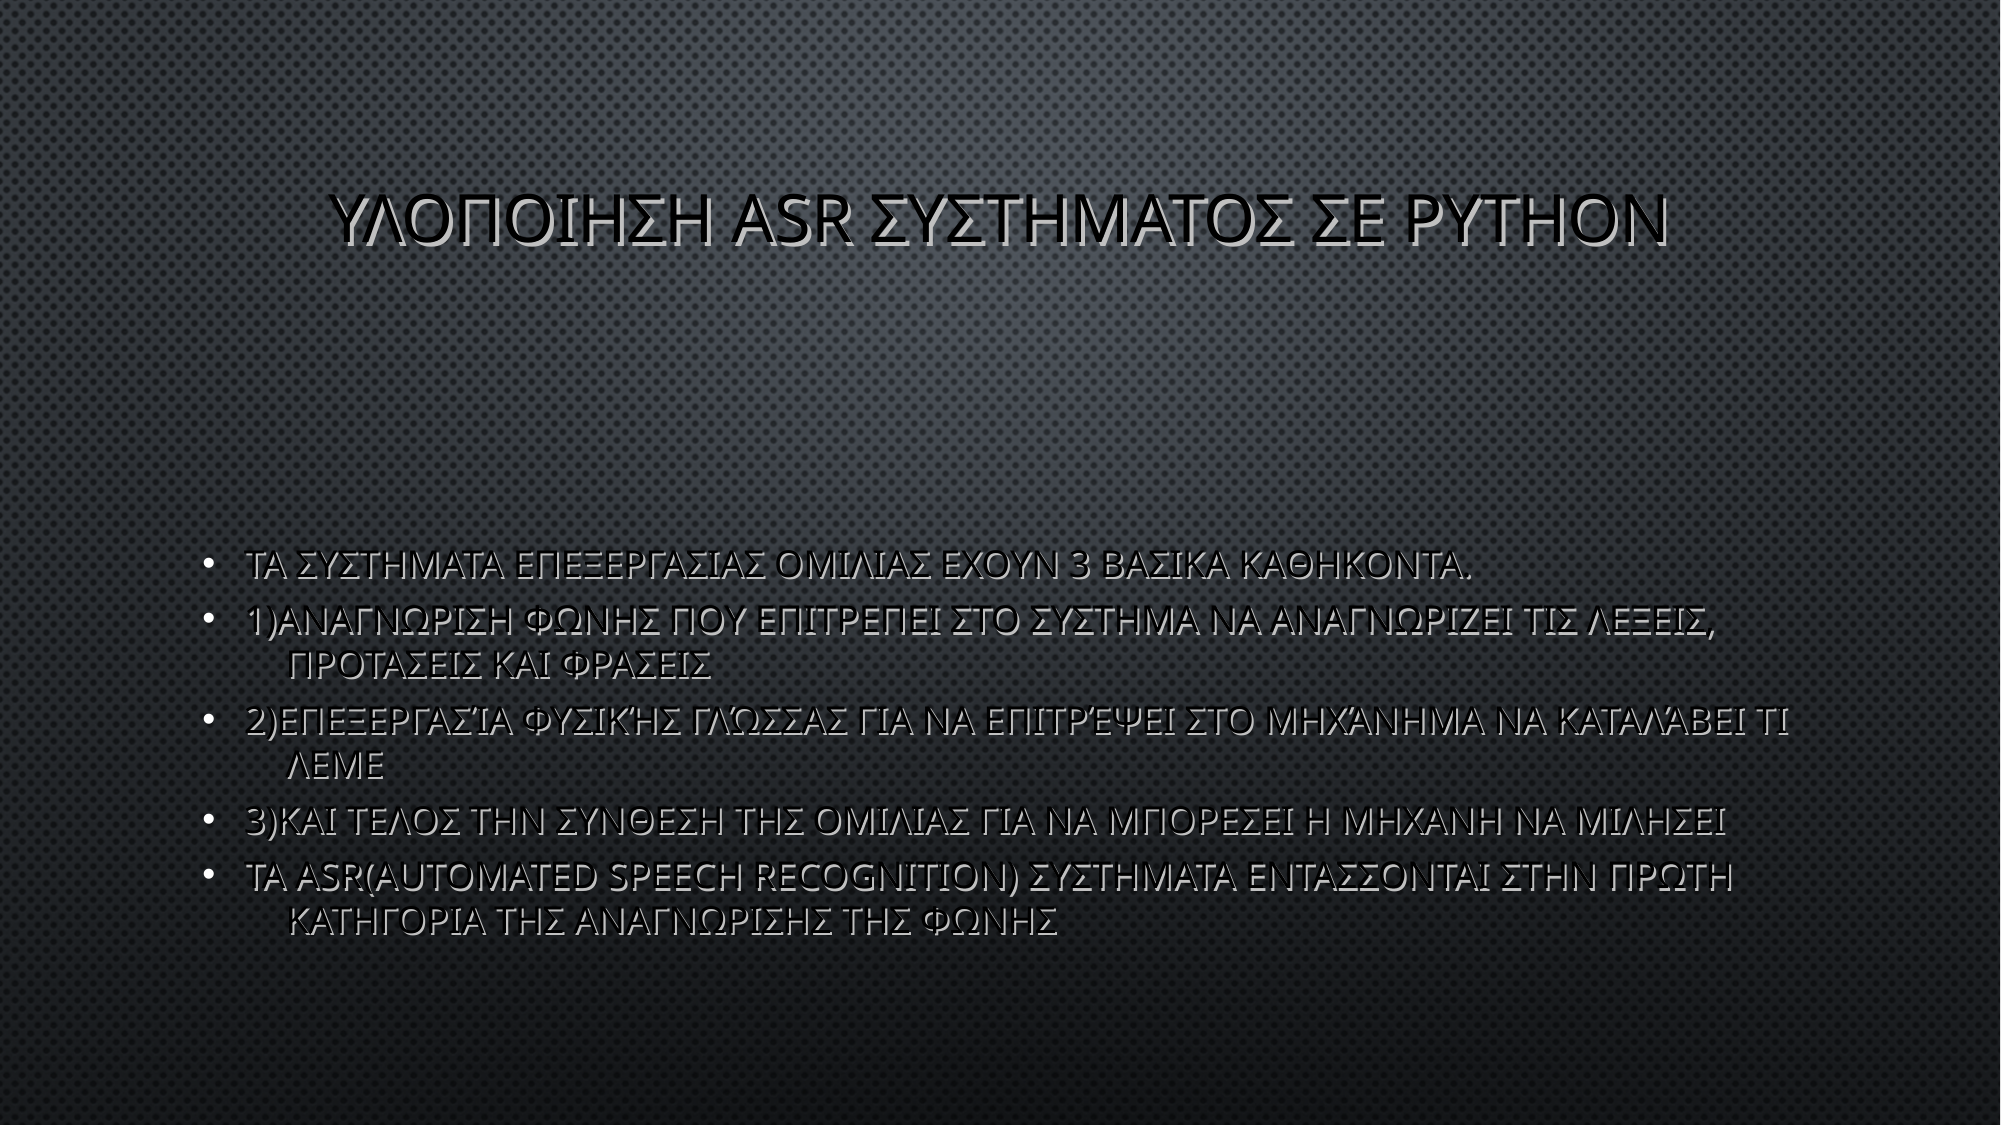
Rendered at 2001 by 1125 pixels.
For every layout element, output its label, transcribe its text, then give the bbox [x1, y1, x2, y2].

title Υλοποιηση asr συστηματος σε python [187, 99, 1813, 413]
list Τα συστηματα επεξεργασιας ομιλιας εχουν 3 βασικα καθηκοντα. 1)Αναγνωριση φωνης που επιτρεπει στο συστημα να αναγνωριζει τις λεξεις, προτασεις και φρασεις 2)Επεξεργασία φυσικής γλώσσας για να επιτρέψει στο μηχάνημα να καταλάβει τι λεμε 3)Και τελος την συνθεση της ομιλιας για να μπορεσει η μηχανη να μιλησει Τα ASR(Automated Speech Recognition) συστηματα εντασσονται στην πρωτη κατηγορια της αναγνωρισης της φωνης [187, 532, 1813, 951]
